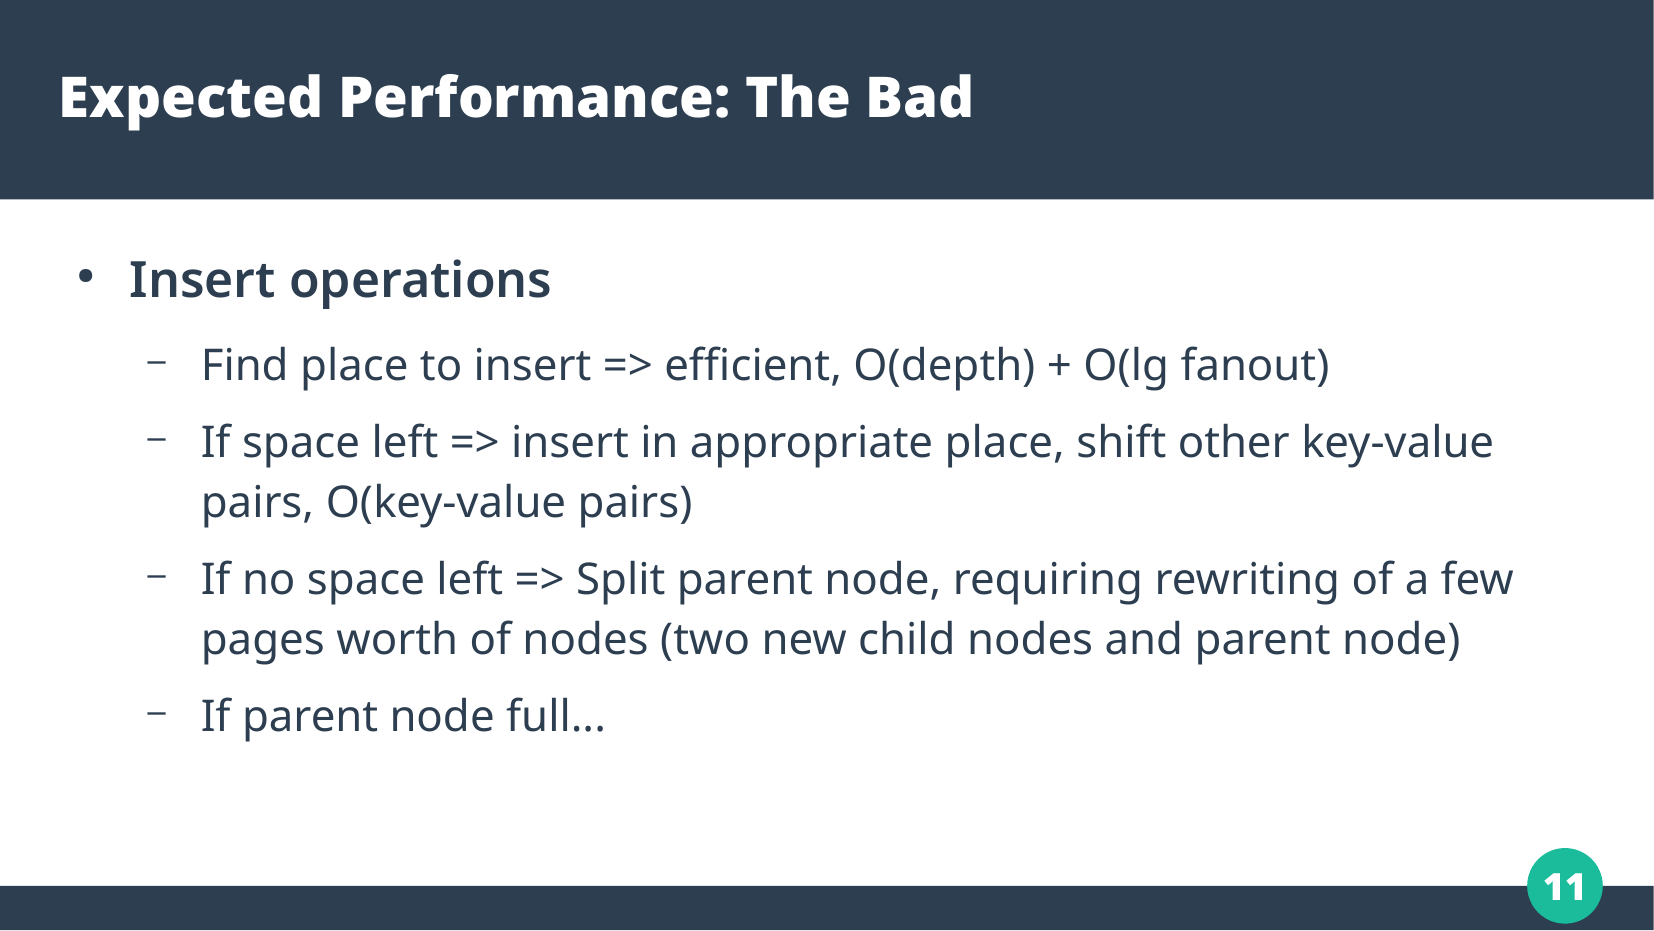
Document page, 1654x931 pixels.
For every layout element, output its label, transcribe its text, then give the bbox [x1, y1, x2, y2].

list Insert operations Find place to insert => efficient, O(depth) + O(lg fanout) If space left => insert in appropriate place, shift other key-value pairs, O(key-value pairs) If no space left => Split parent node, requiring rewriting of a few pages worth of nodes (two new child nodes and parent node) If parent node full... [59, 243, 1595, 864]
title Expected Performance: The Bad [59, 37, 1595, 155]
